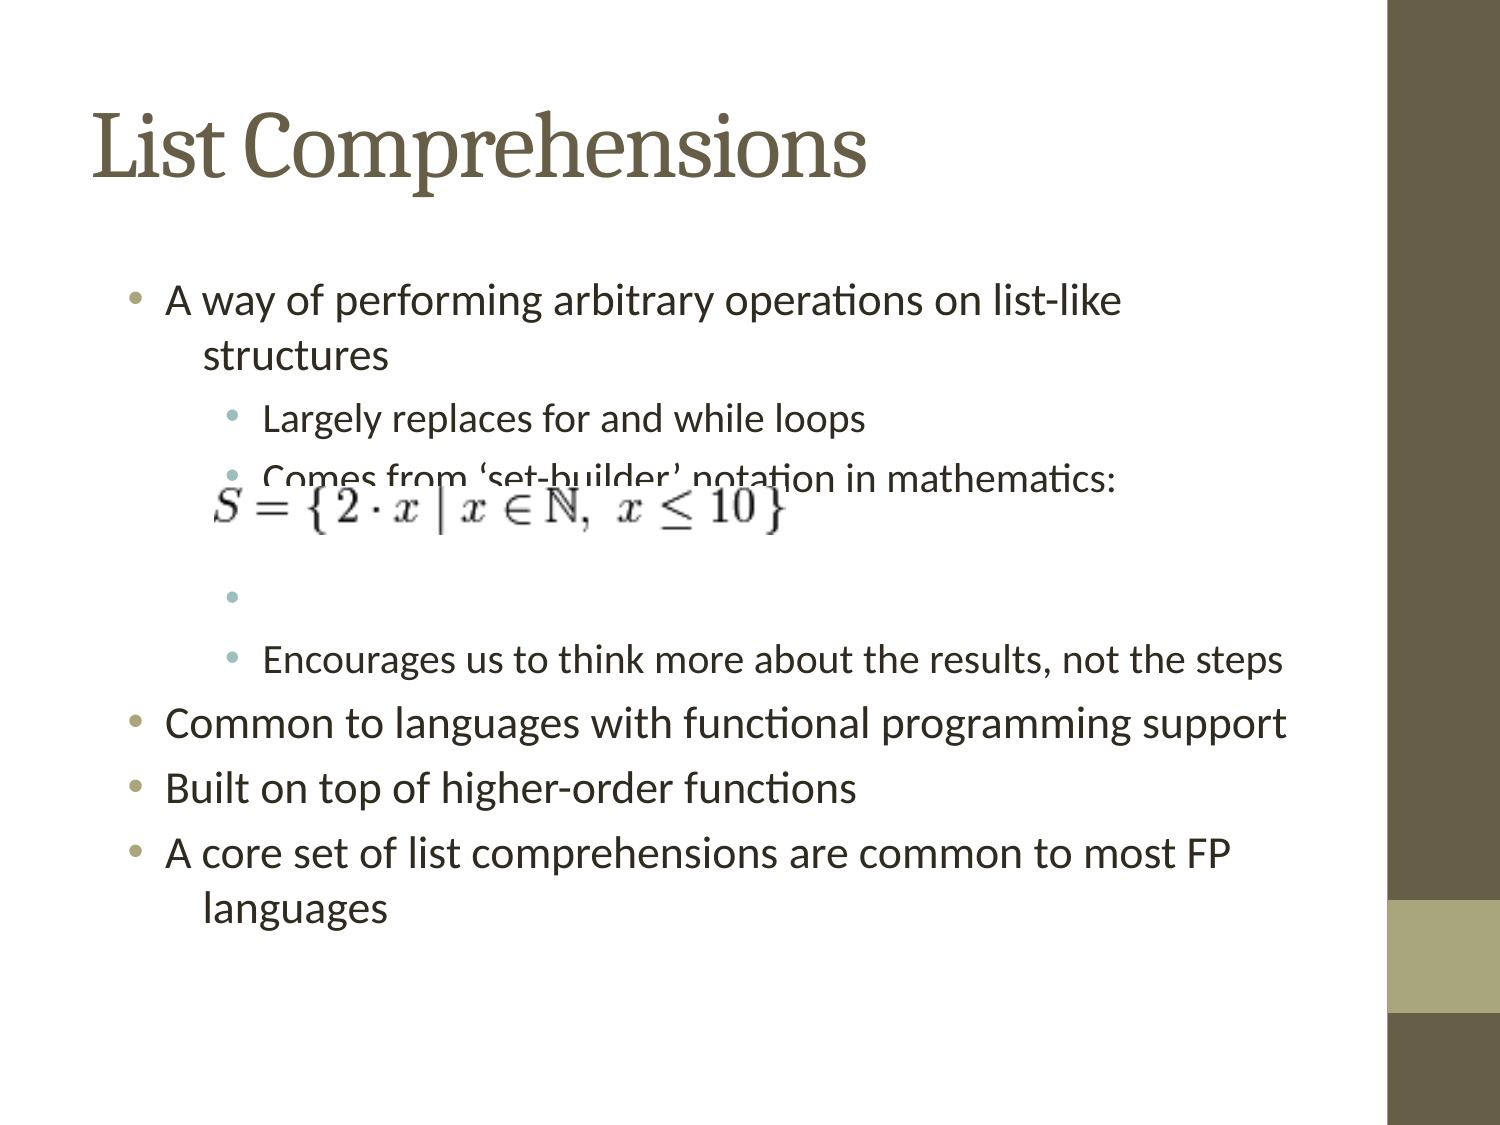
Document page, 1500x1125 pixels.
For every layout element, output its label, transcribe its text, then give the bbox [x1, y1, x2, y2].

title List Comprehensions [75, 45, 1326, 233]
list A way of performing arbitrary operations on list-like structures Largely replaces for and while loops Comes from ‘set-builder’ notation in mathematics: Encourages us to think more about the results, not the steps Common to languages with functional programming support Built on top of higher-order functions A core set of list comprehensions are common to most FP languages [75, 262, 1326, 1051]
picture [214, 486, 786, 535]
